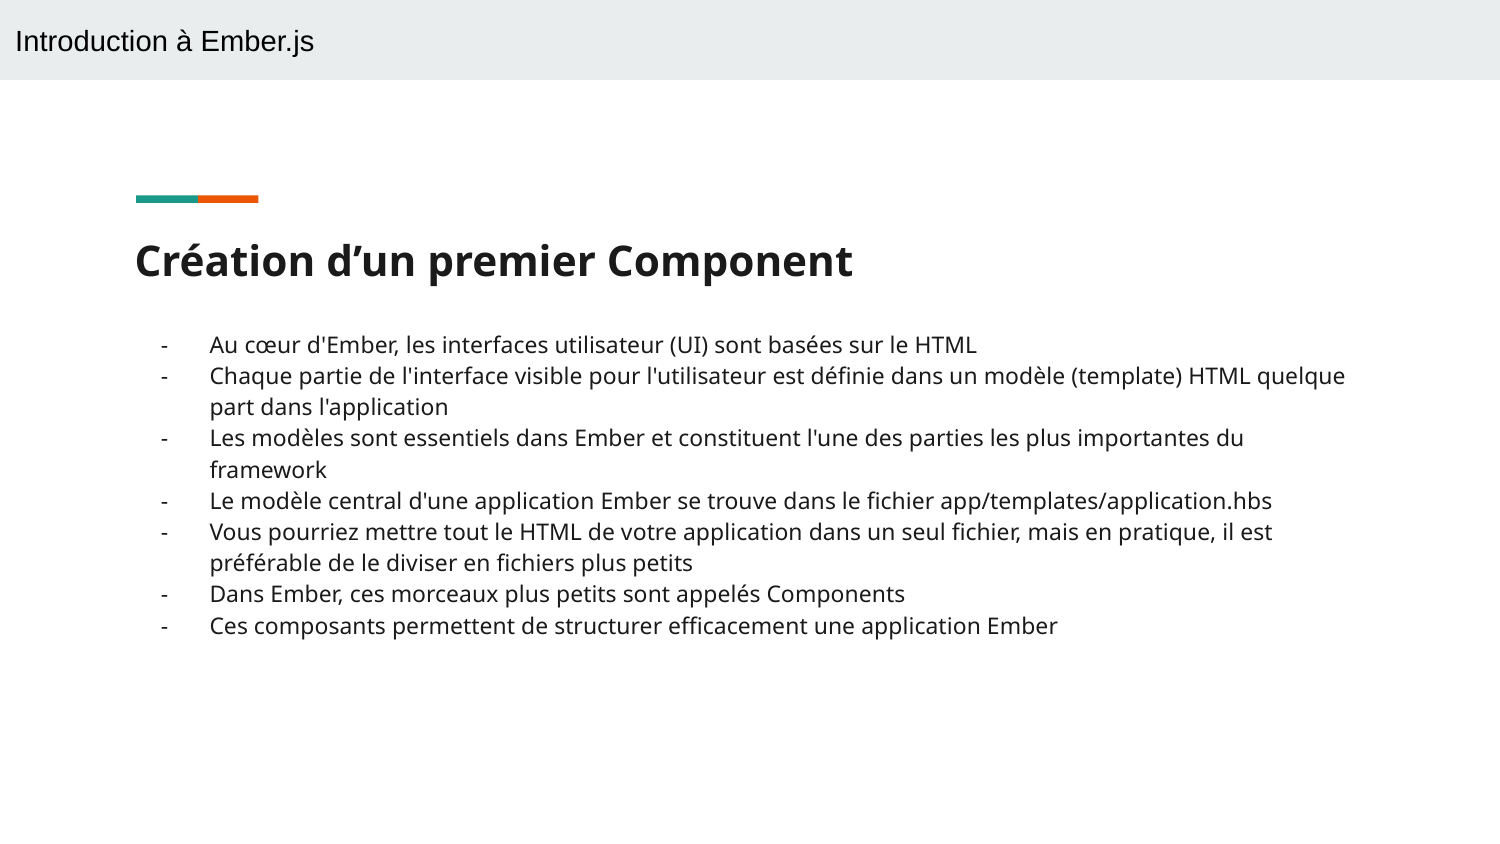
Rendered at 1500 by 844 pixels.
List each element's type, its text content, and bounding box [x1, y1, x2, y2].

title Création d’un premier Component [119, 216, 1381, 305]
list Au cœur d'Ember, les interfaces utilisateur (UI) sont basées sur le HTML Chaque partie de l'interface visible pour l'utilisateur est définie dans un modèle (template) HTML quelque part dans l'application Les modèles sont essentiels dans Ember et constituent l'une des parties les plus importantes du framework Le modèle central d'une application Ember se trouve dans le fichier app/templates/application.hbs Vous pourriez mettre tout le HTML de votre application dans un seul fichier, mais en pratique, il est préférable de le diviser en fichiers plus petits Dans Ember, ces morceaux plus petits sont appelés Components Ces composants permettent de structurer efficacement une application Ember [119, 313, 1381, 685]
